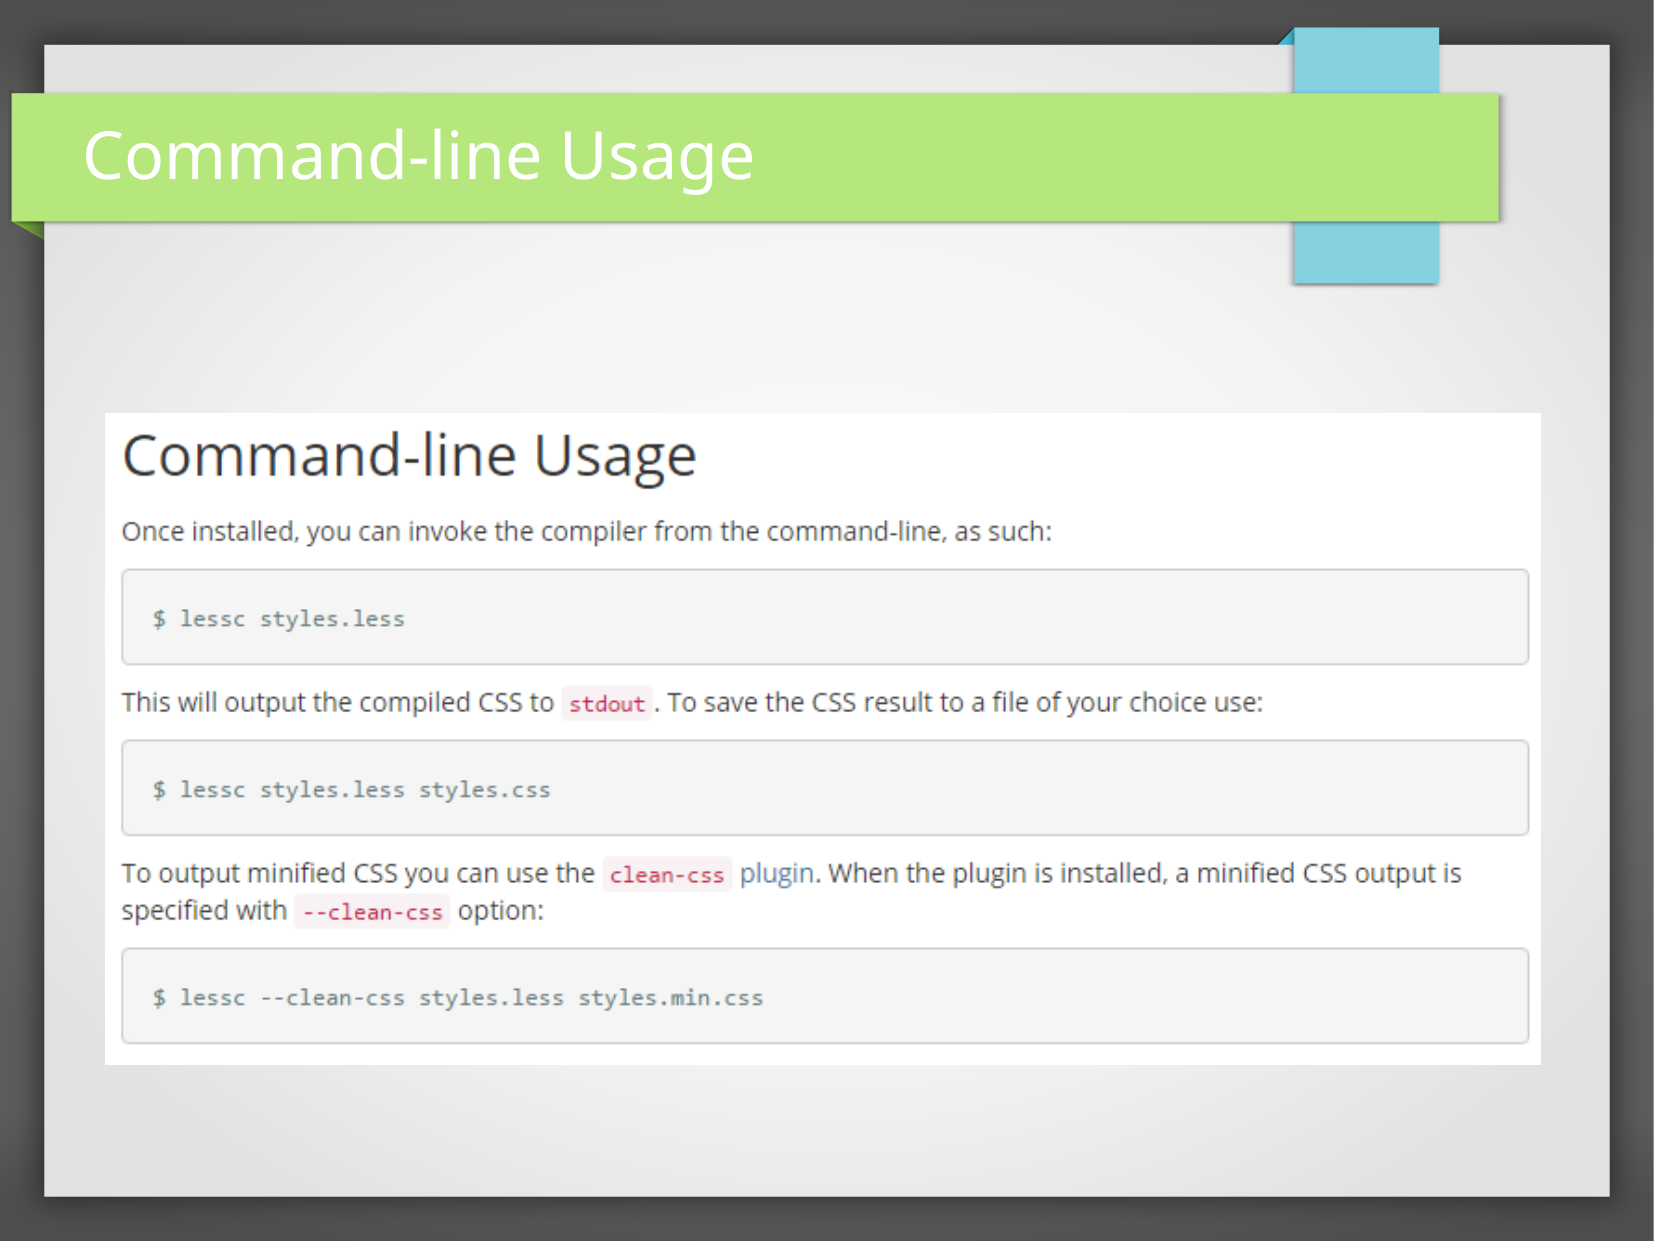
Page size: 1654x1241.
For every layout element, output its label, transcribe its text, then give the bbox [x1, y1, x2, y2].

title Command-line Usage [82, 94, 1264, 213]
picture [0, 0, 1654, 1241]
